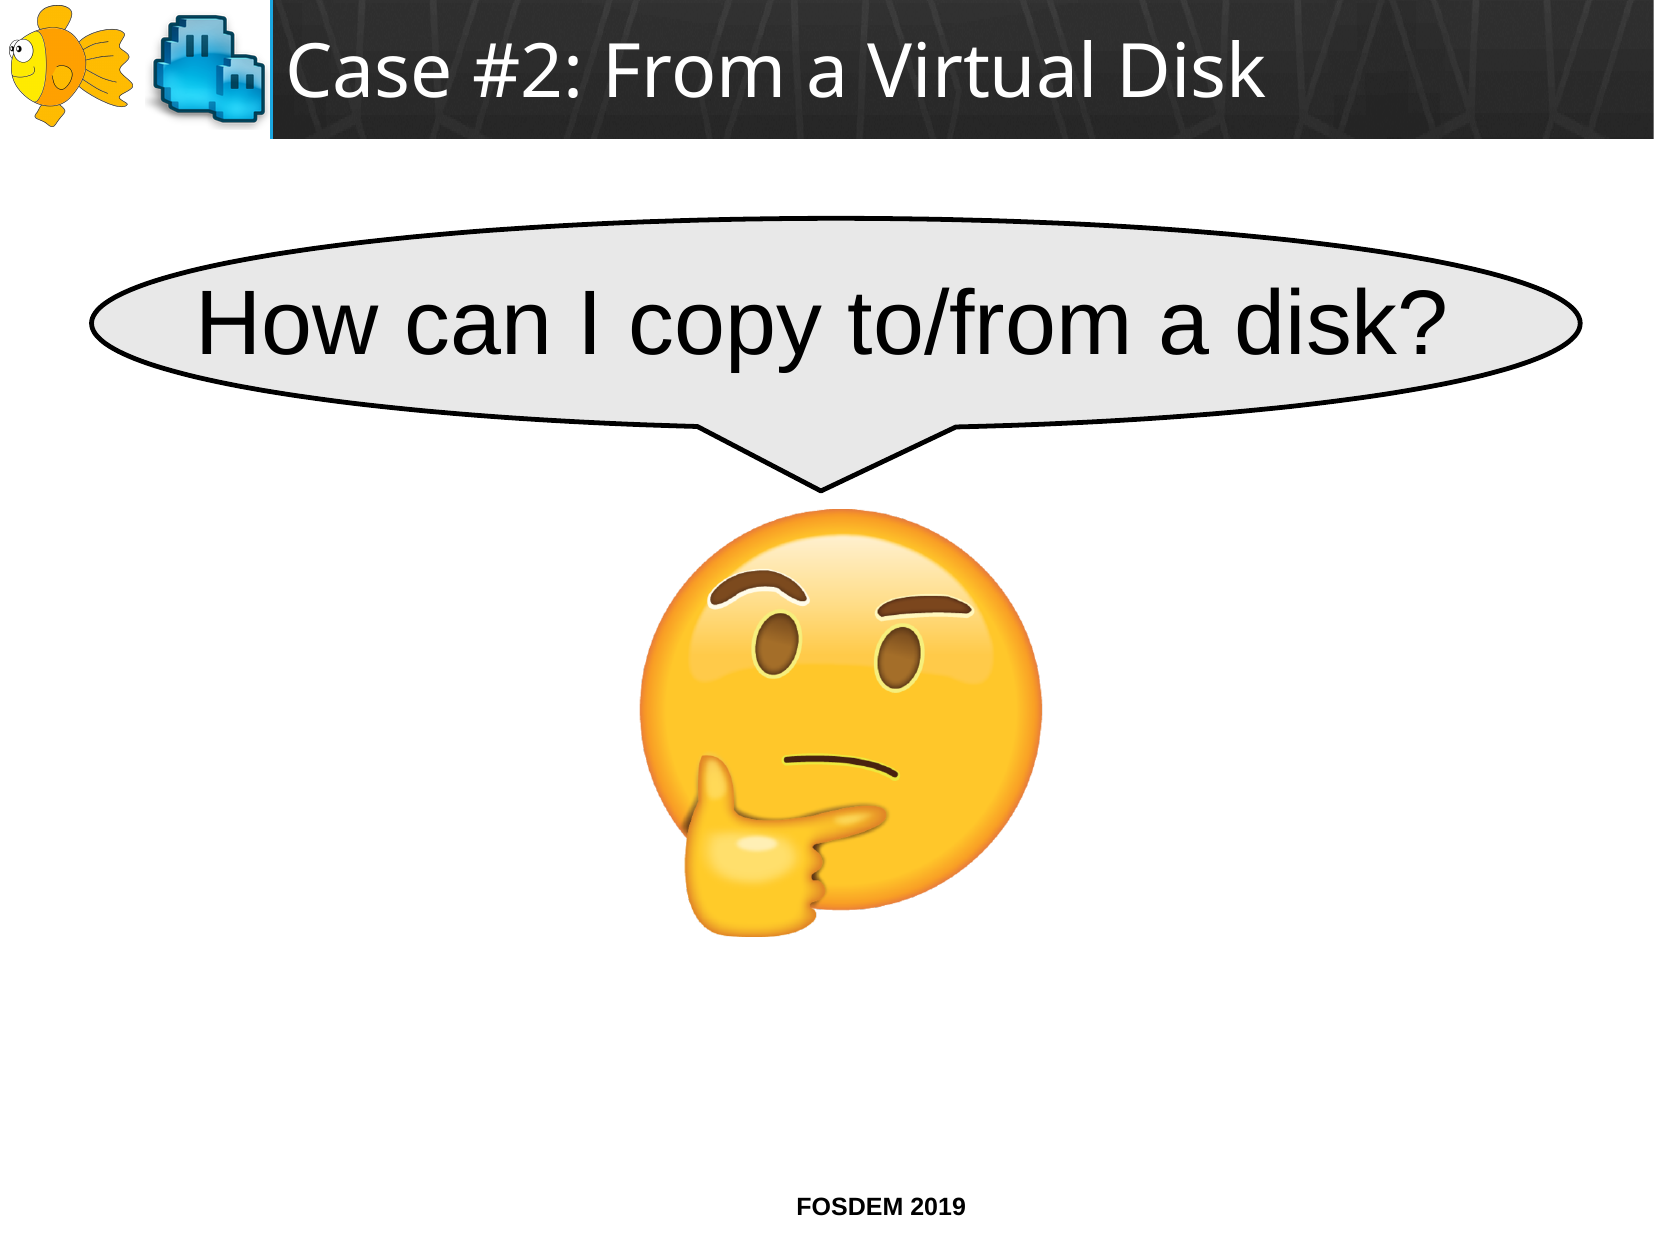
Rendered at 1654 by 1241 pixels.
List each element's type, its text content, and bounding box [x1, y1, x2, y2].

picture [145, 0, 1654, 139]
picture [9, 5, 133, 127]
text_box How can I copy to/from a disk? [91, 218, 1581, 491]
title Case #2: From a Virtual Disk [285, 11, 1653, 126]
picture [626, 509, 1055, 938]
